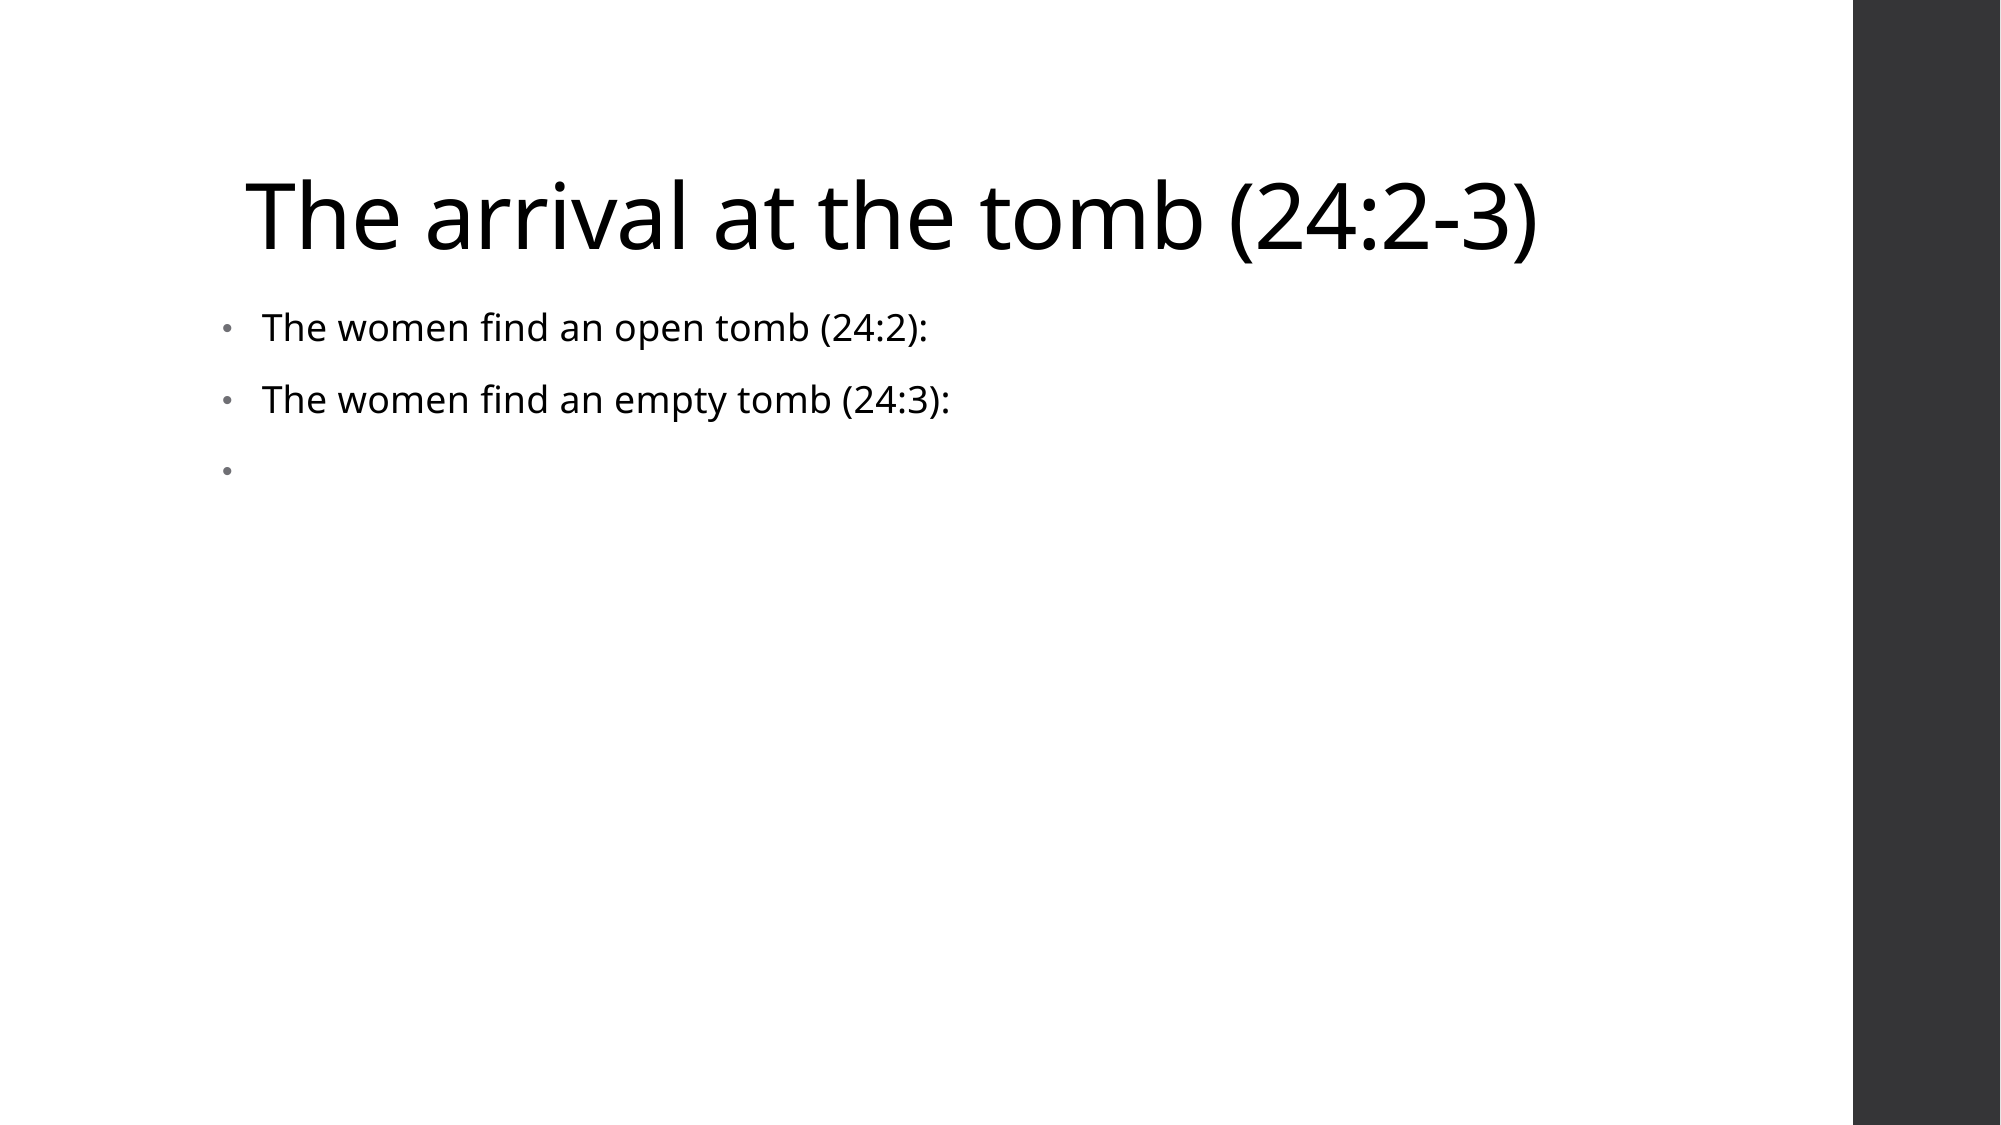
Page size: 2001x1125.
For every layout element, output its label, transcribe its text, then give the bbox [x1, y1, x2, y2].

list The women find an open tomb (24:2): The women find an empty tomb (24:3): [206, 299, 1617, 1014]
title The arrival at the tomb (24:2-3) [206, 60, 1797, 278]
